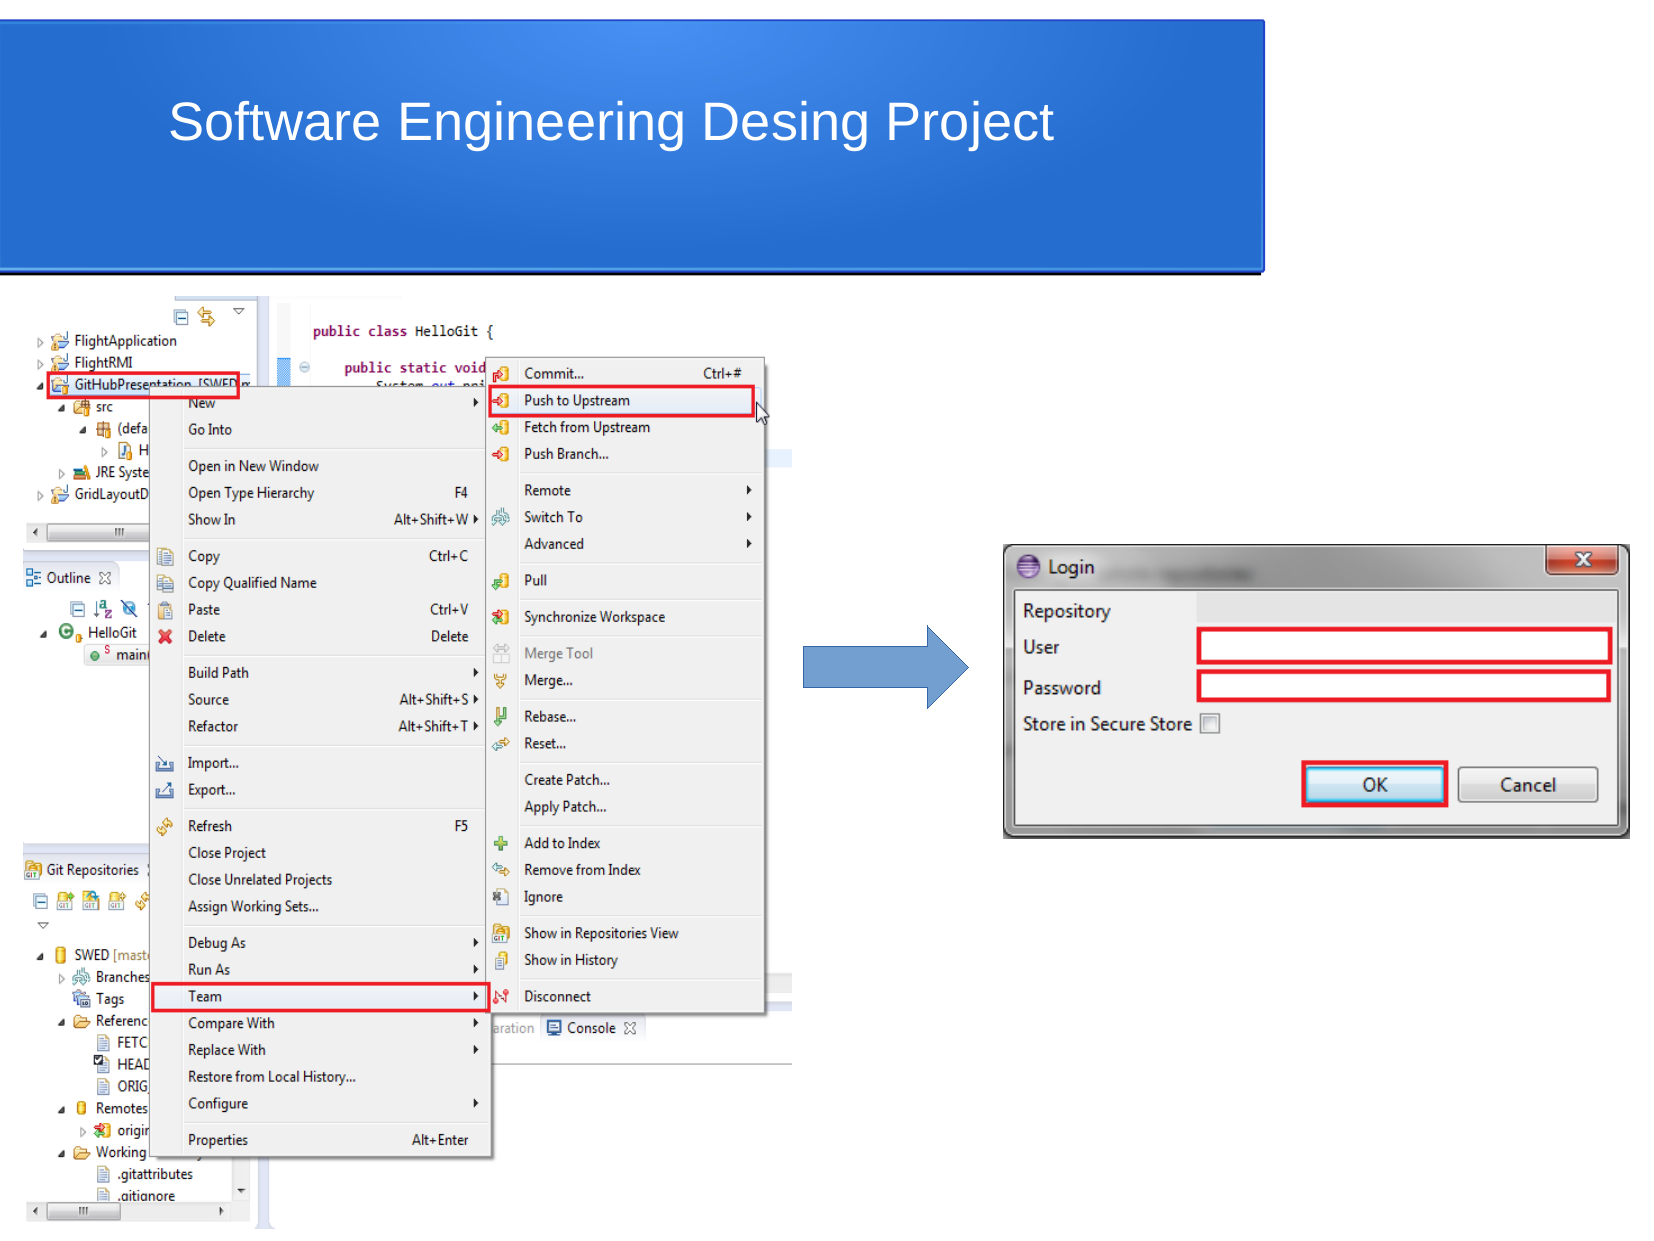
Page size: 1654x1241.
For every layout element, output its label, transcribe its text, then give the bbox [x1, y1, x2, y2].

text_box Software Engineering Desing Project [153, 83, 1071, 201]
picture [23, 296, 792, 1229]
picture [1003, 544, 1630, 839]
text_box [803, 625, 969, 709]
